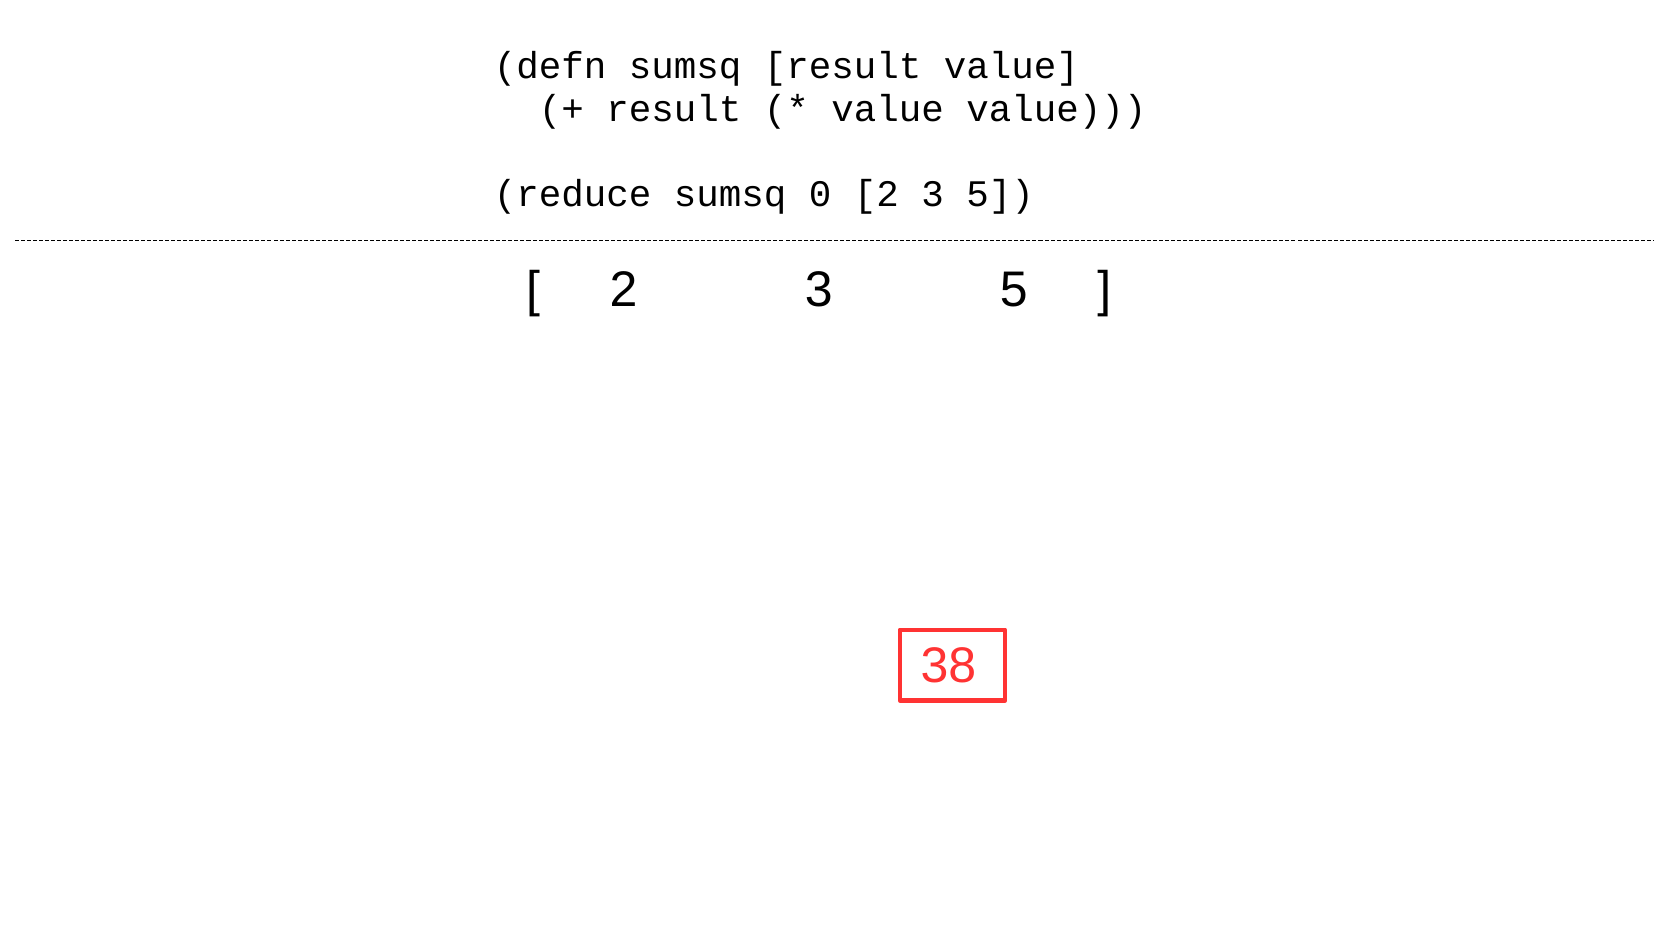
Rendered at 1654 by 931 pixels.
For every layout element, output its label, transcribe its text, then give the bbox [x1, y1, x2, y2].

text_box 38 [905, 632, 1003, 698]
text_box [ 2 3 5 ] [511, 253, 1143, 325]
text_box (defn sumsq [result value] (+ result (* value value))) (reduce sumsq 0 [2 3 5]) [478, 40, 1175, 228]
